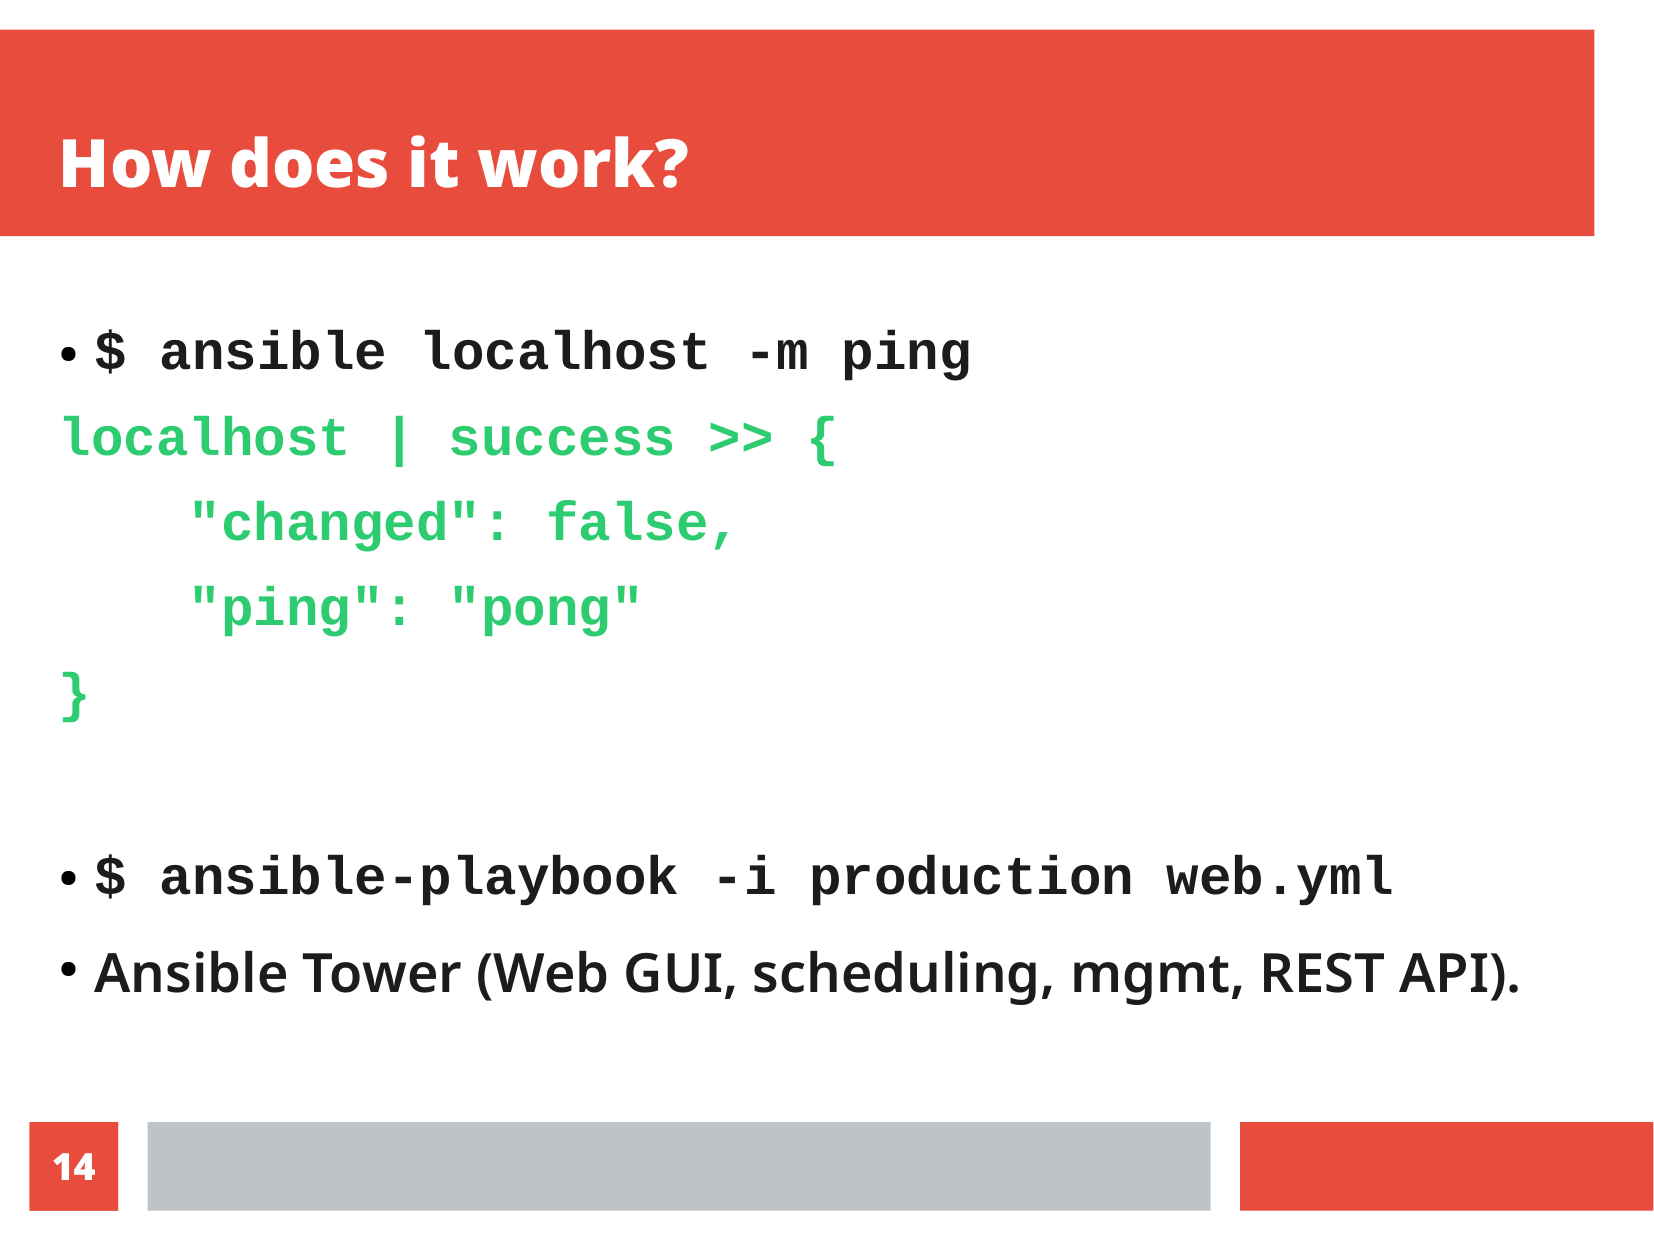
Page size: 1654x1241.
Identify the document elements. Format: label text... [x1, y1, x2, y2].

list $ ansible localhost -m ping localhost | success >> { "changed": false, "ping": "pong" } $ ansible-playbook -i production web.yml Ansible Tower (Web GUI, scheduling, mgmt, REST API). [59, 324, 1565, 1093]
title How does it work? [59, 59, 1595, 207]
